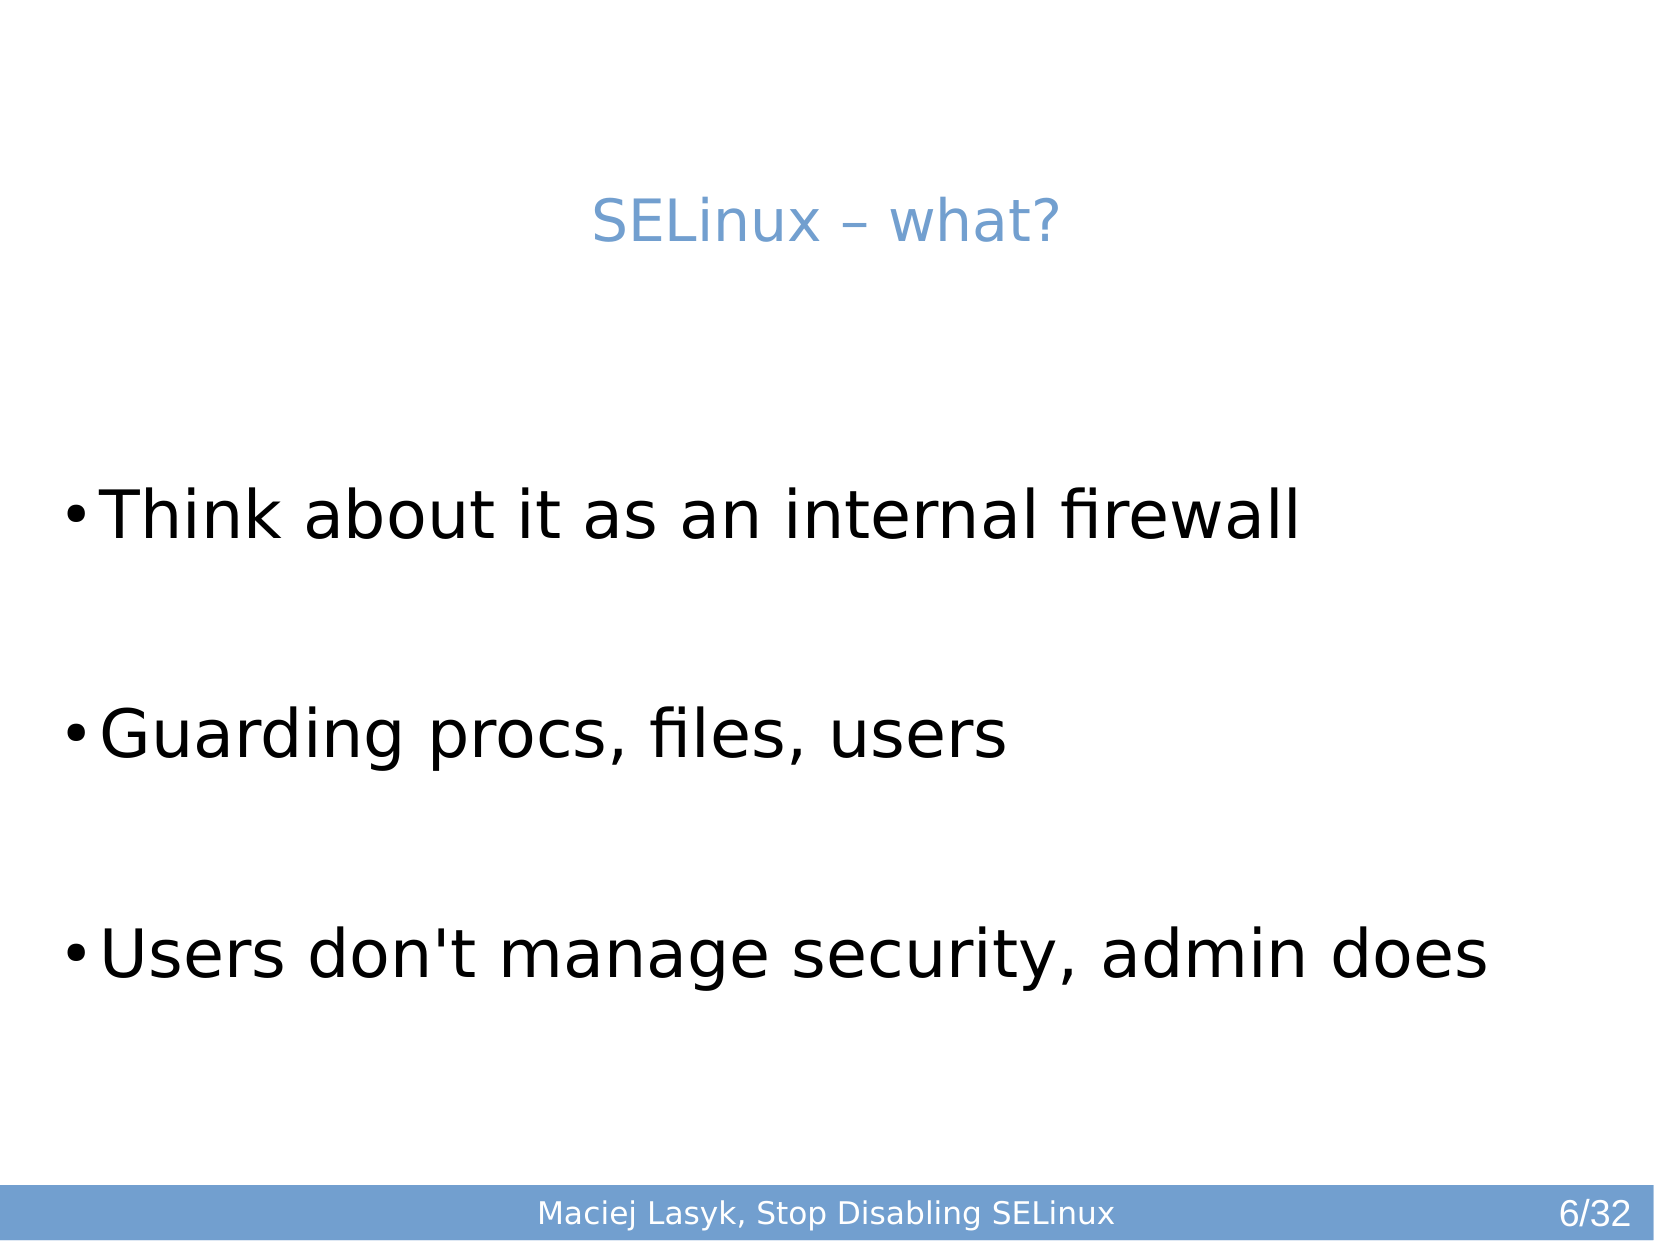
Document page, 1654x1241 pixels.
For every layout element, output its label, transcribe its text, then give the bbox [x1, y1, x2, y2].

text_box Maciej Lasyk, Stop Disabling SELinux [522, 1188, 1132, 1240]
text_box [0, 1185, 1533, 1241]
text_box SELinux – what? [576, 180, 1078, 263]
text_box [1647, 1185, 1654, 1241]
text_box Think about it as an internal firewall Guarding procs, files, users Users don't manage security, admin does [49, 468, 1506, 1001]
text_box 6/32 [1533, 1185, 1647, 1241]
